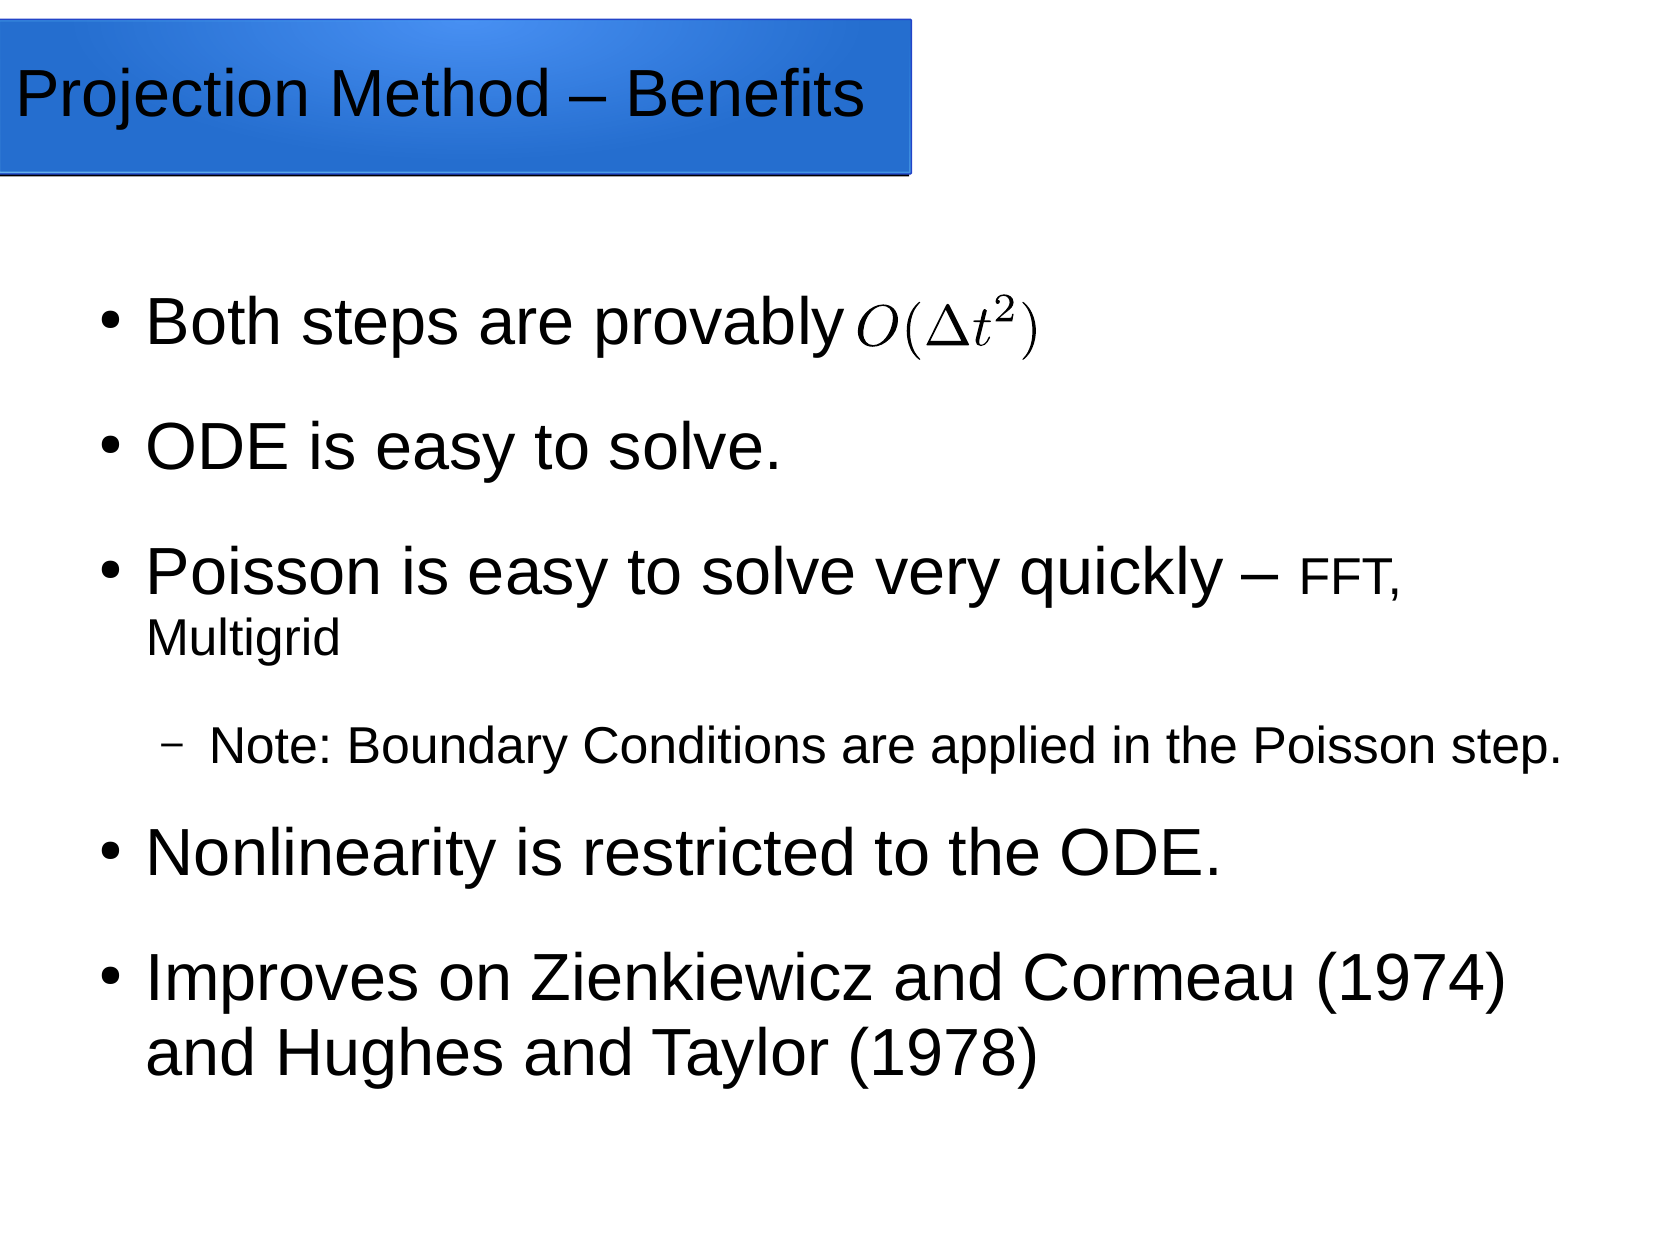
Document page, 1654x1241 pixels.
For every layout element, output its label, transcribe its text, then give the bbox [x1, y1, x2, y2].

text_box [855, 294, 1042, 361]
title Projection Method – Benefits [15, 34, 878, 153]
list Both steps are provably ODE is easy to solve. Poisson is easy to solve very quickly – FFT, Multigrid Note: Boundary Conditions are applied in the Poisson step. Nonlinearity is restricted to the ODE. Improves on Zienkiewicz and Cormeau (1974) and Hughes and Taylor (1978) [82, 284, 1571, 1141]
